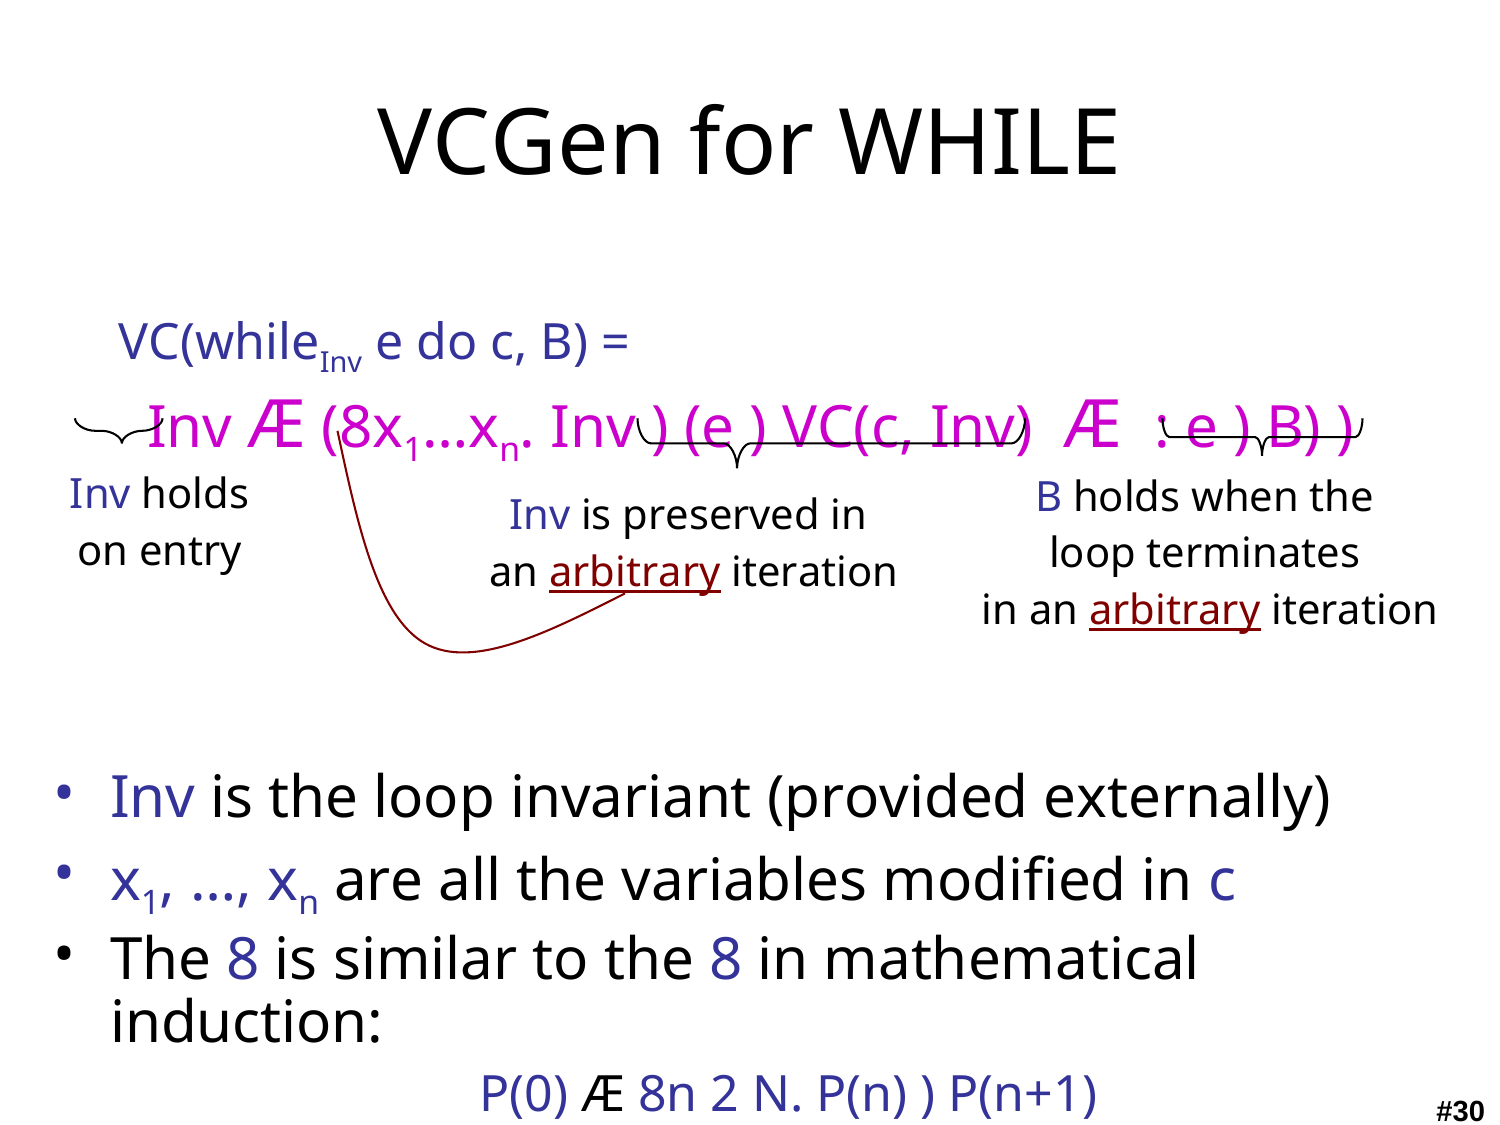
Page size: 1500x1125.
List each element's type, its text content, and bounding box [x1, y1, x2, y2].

text_box B holds when the loop terminates in an arbitrary iteration [967, 458, 1454, 645]
list VC(whileInv e do c, B) = Inv Æ (8x1…xn. Inv ) (e ) VC(c, Inv) Æ : e ) B) ) Inv is the loop invariant (provided externally) x1, …, xn are all the variables modified in c The 8 is similar to the 8 in mathematical induction: P(0) Æ 8n 2 N. P(n) ) P(n+1) [39, 233, 1463, 1051]
text_box Inv holds on entry [55, 455, 265, 586]
title VCGen for WHILE [24, 45, 1476, 233]
text_box Inv is preserved in an arbitrary iteration [474, 476, 914, 607]
